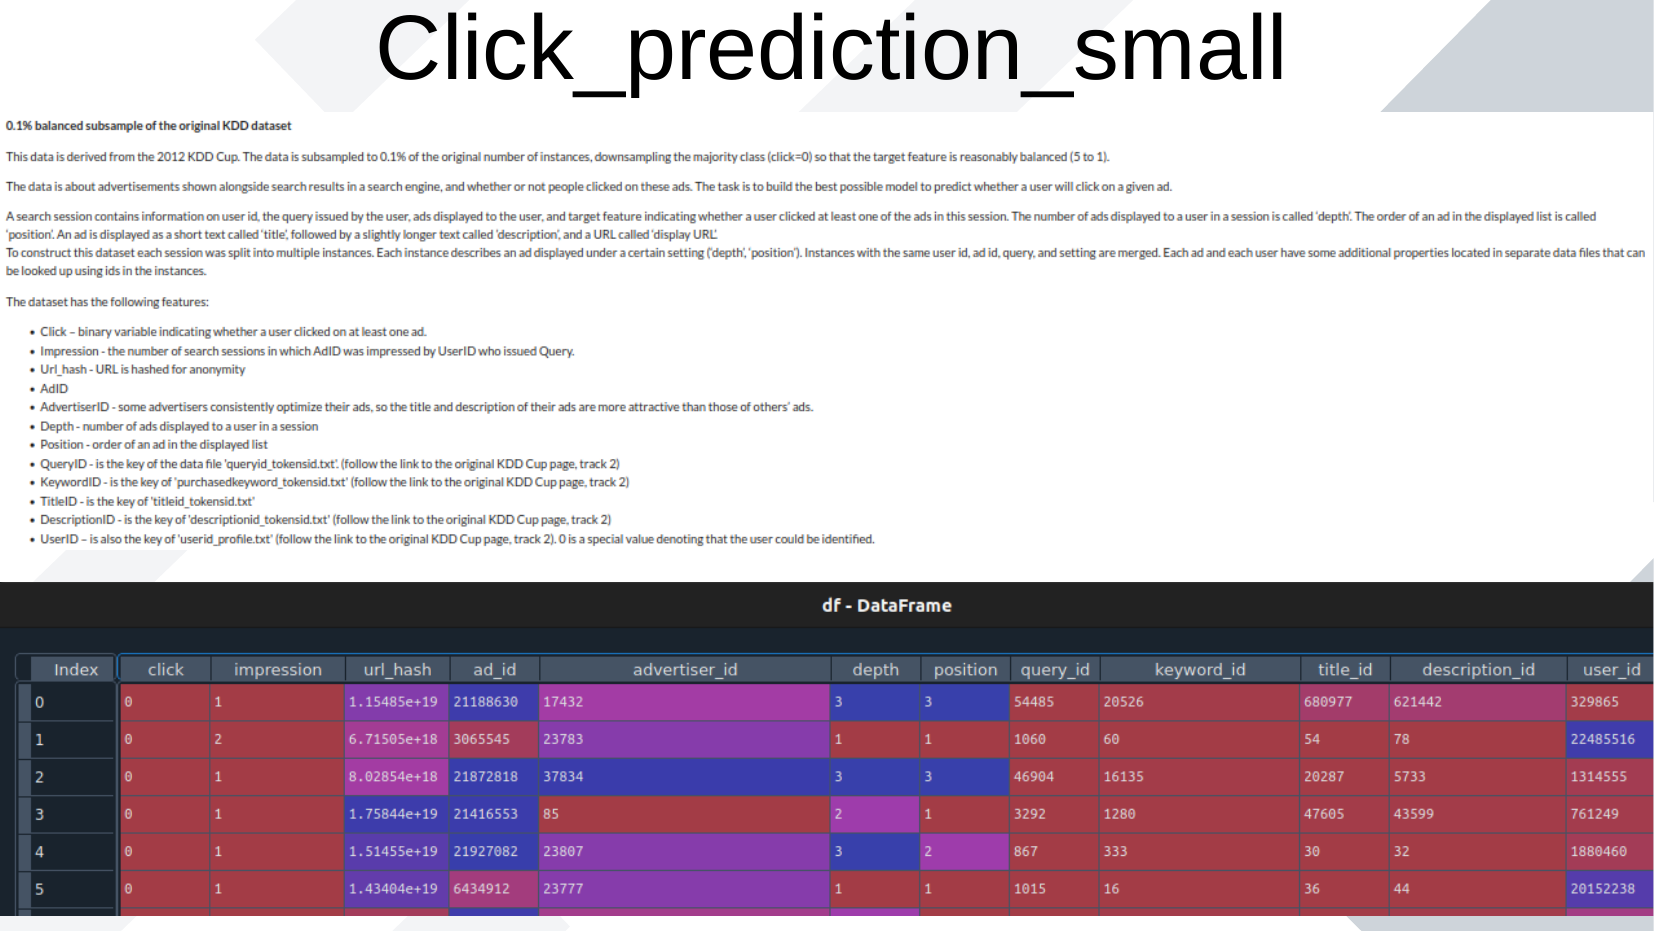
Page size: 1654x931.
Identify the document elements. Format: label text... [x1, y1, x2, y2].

picture [0, 582, 1654, 916]
picture [0, 112, 1654, 550]
title Click_prediction_small [88, 0, 1577, 112]
